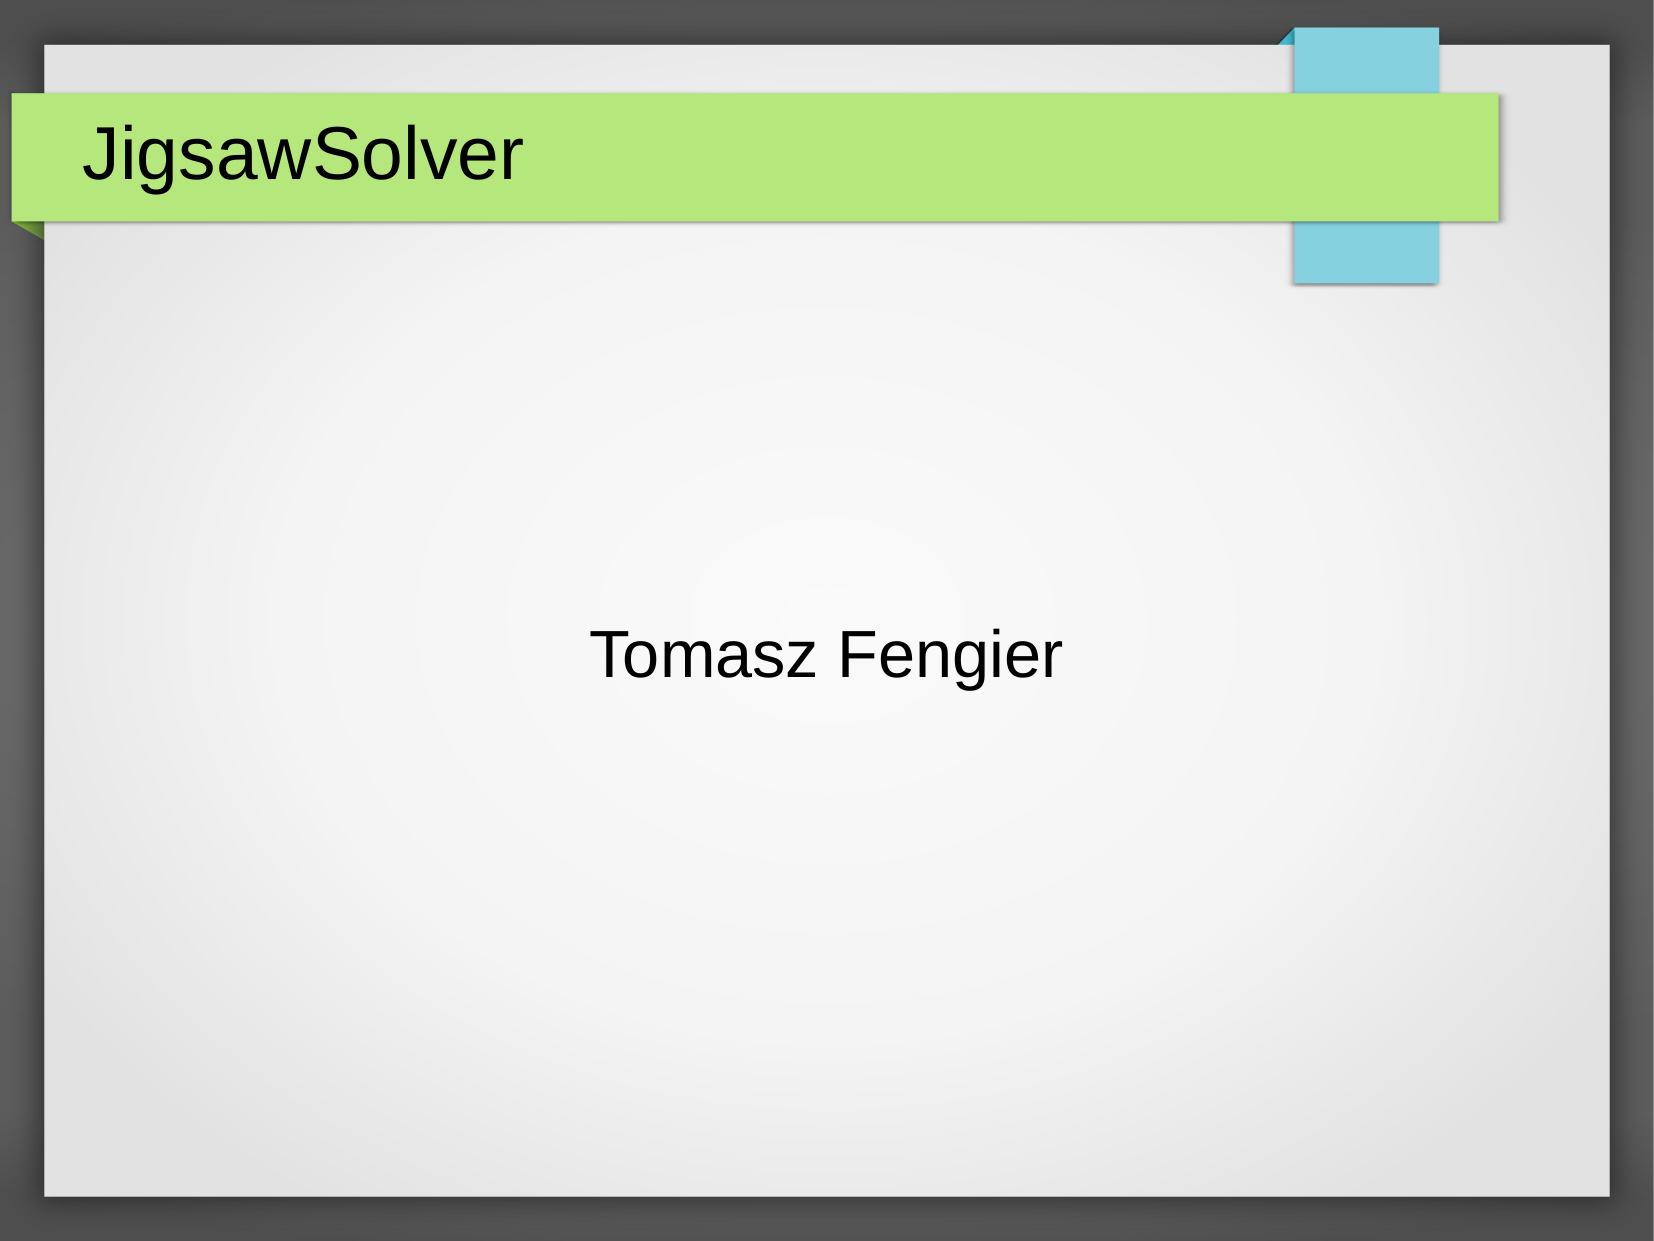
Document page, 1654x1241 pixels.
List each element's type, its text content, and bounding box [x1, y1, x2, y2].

picture [0, 0, 1654, 1241]
title JigsawSolver [82, 94, 1264, 213]
subtitle Tomasz Fengier [82, 295, 1571, 1015]
